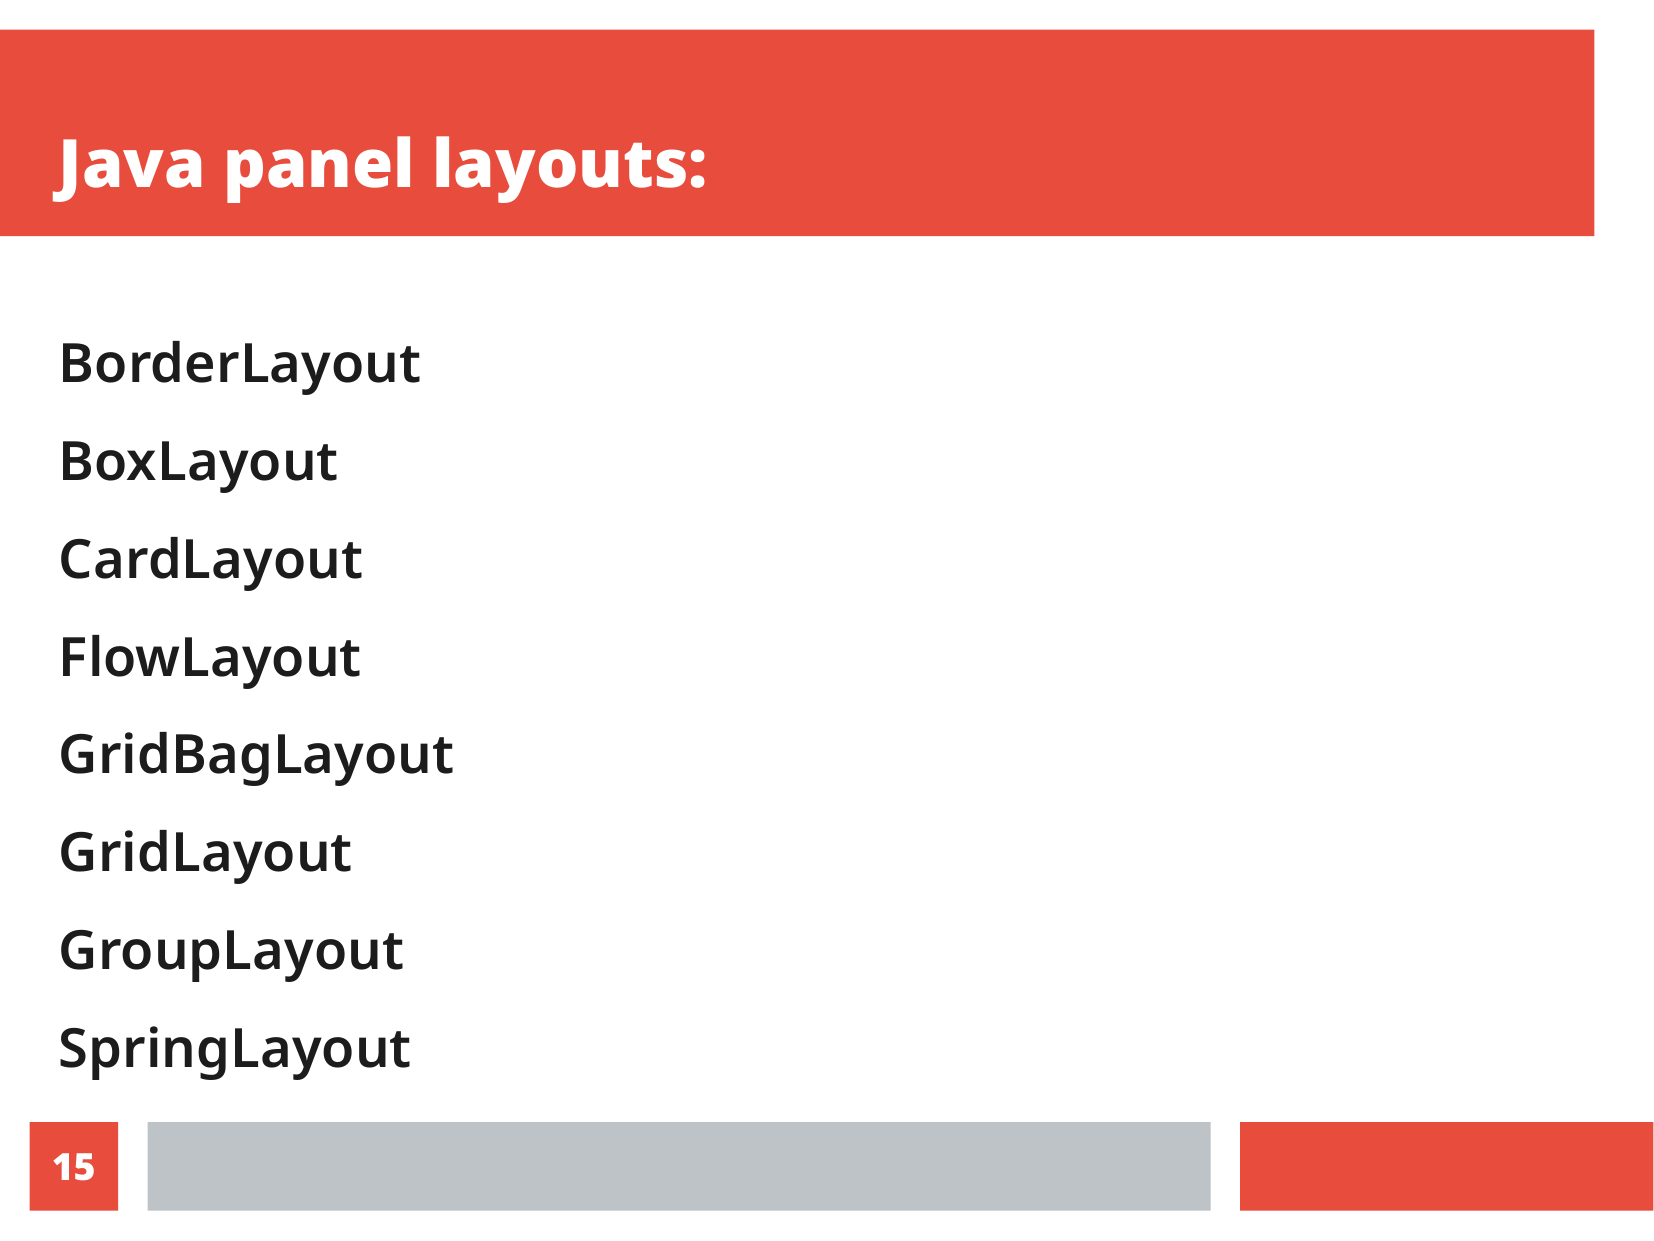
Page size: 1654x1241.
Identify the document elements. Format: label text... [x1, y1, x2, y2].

list BorderLayout BoxLayout CardLayout FlowLayout GridBagLayout GridLayout GroupLayout SpringLayout [59, 324, 1565, 1093]
title Java panel layouts: [59, 59, 1595, 207]
